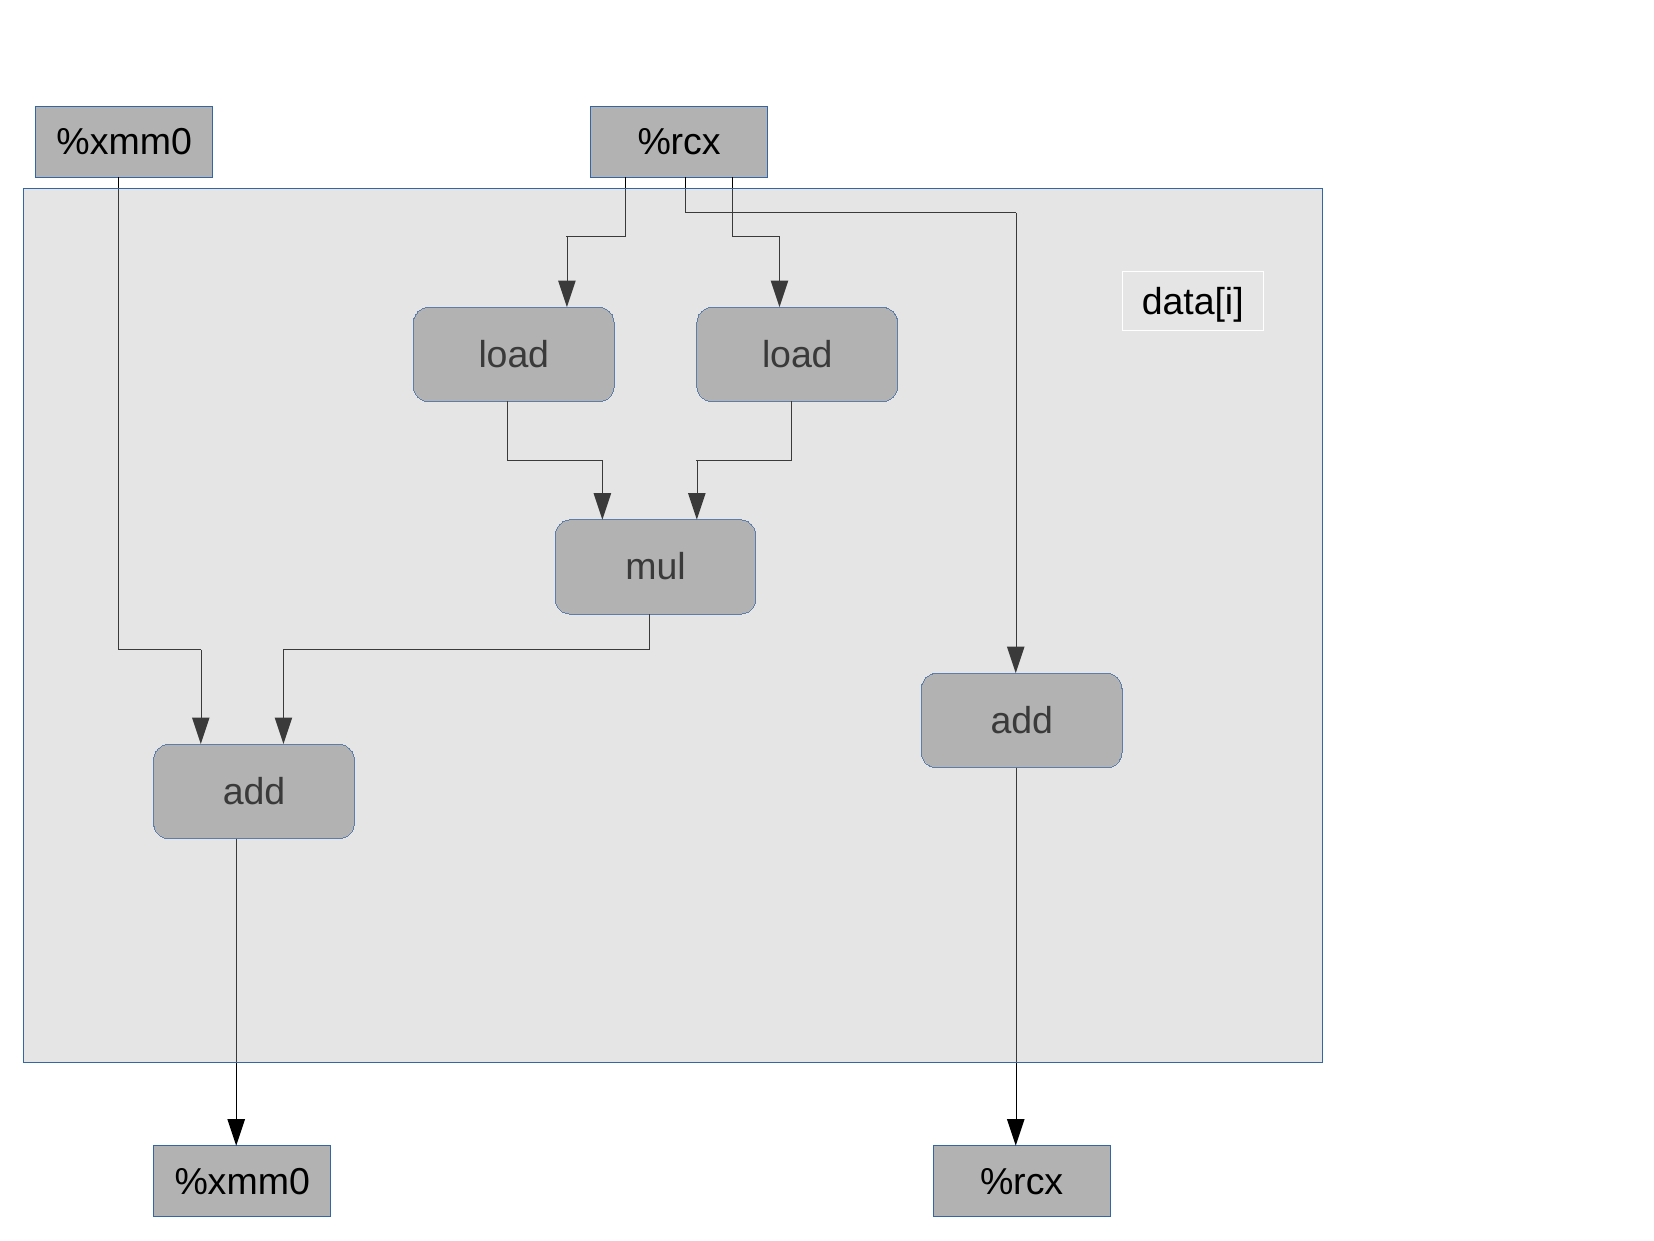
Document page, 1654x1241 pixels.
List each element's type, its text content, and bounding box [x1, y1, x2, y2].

text_box %xmm0 [35, 106, 213, 178]
text_box [23, 188, 1323, 1063]
text_box data[i] [1122, 271, 1264, 331]
text_box %xmm0 [153, 1145, 331, 1217]
text_box %rcx [590, 106, 768, 178]
text_box %rcx [933, 1145, 1111, 1217]
